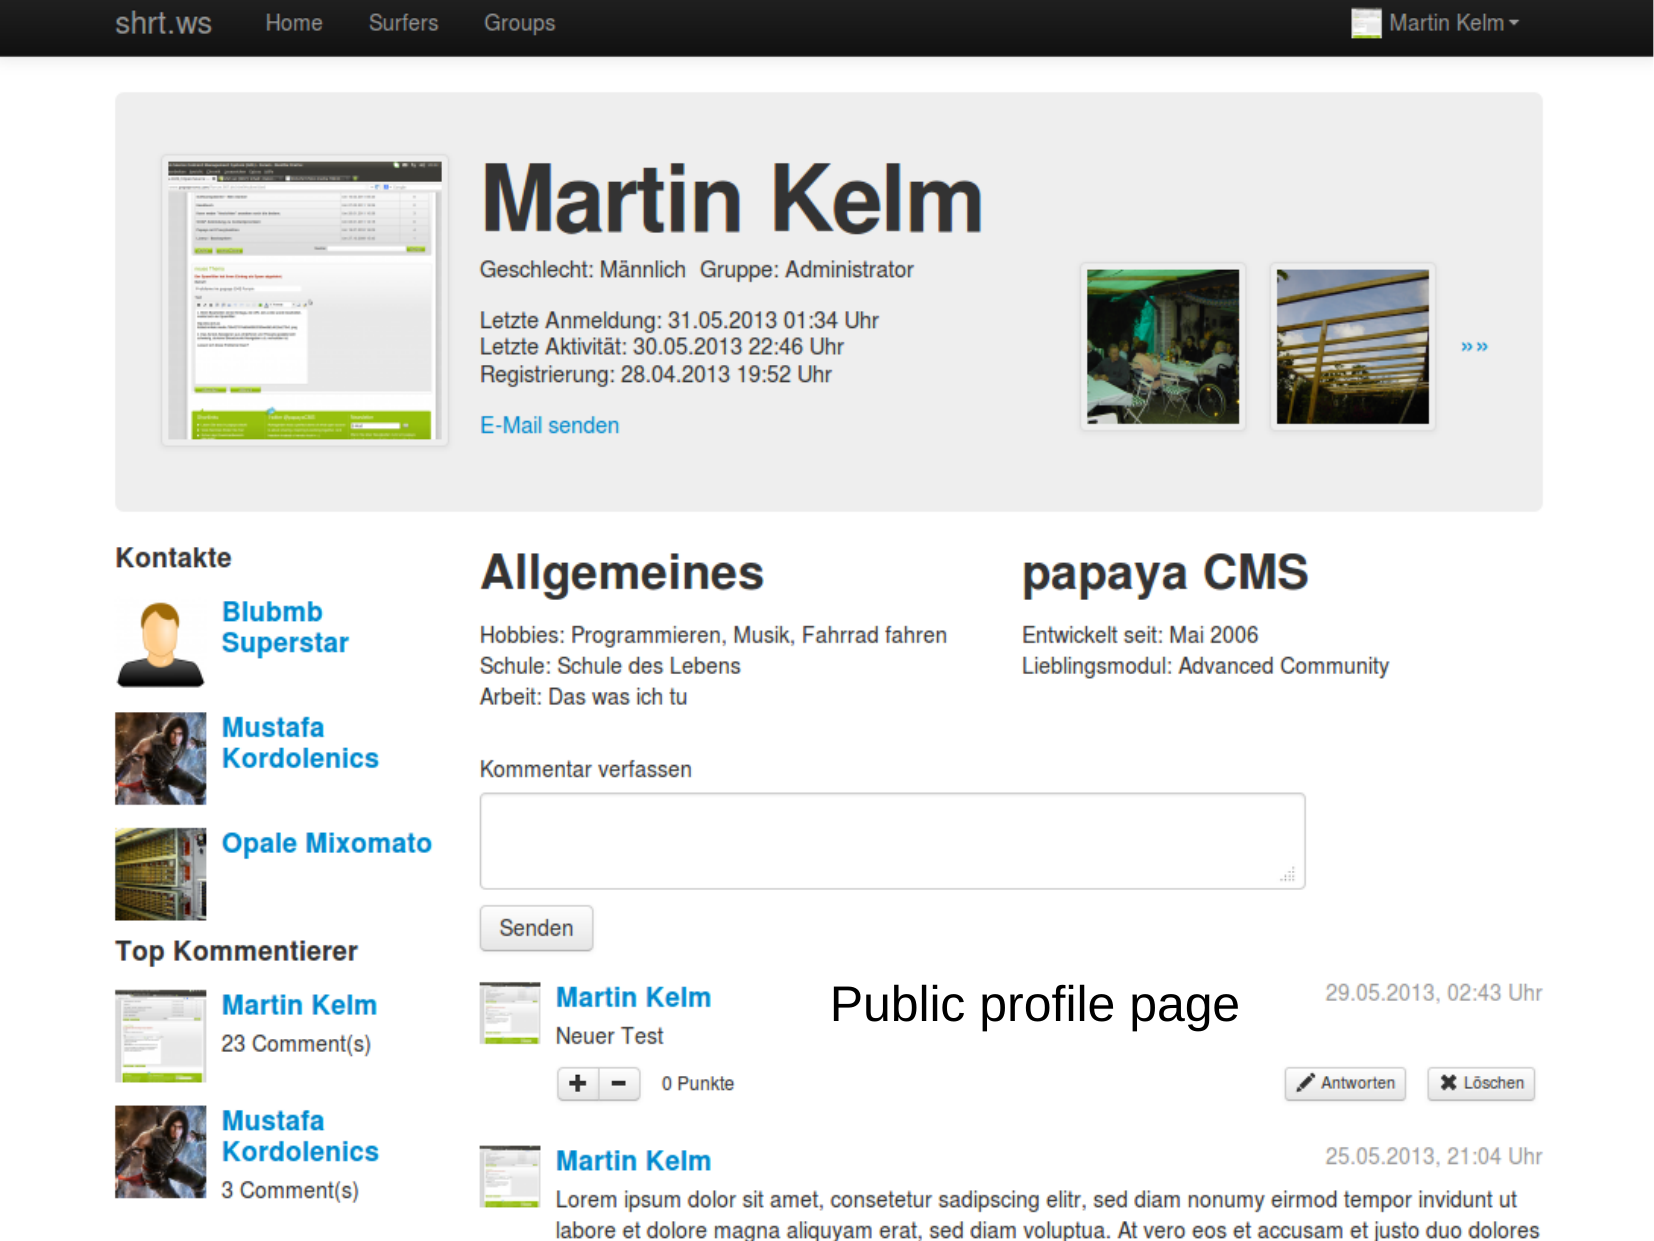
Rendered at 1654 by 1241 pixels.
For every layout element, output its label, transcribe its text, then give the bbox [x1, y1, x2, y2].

text_box Public profile page [814, 968, 1256, 1040]
picture [0, 0, 1654, 1241]
